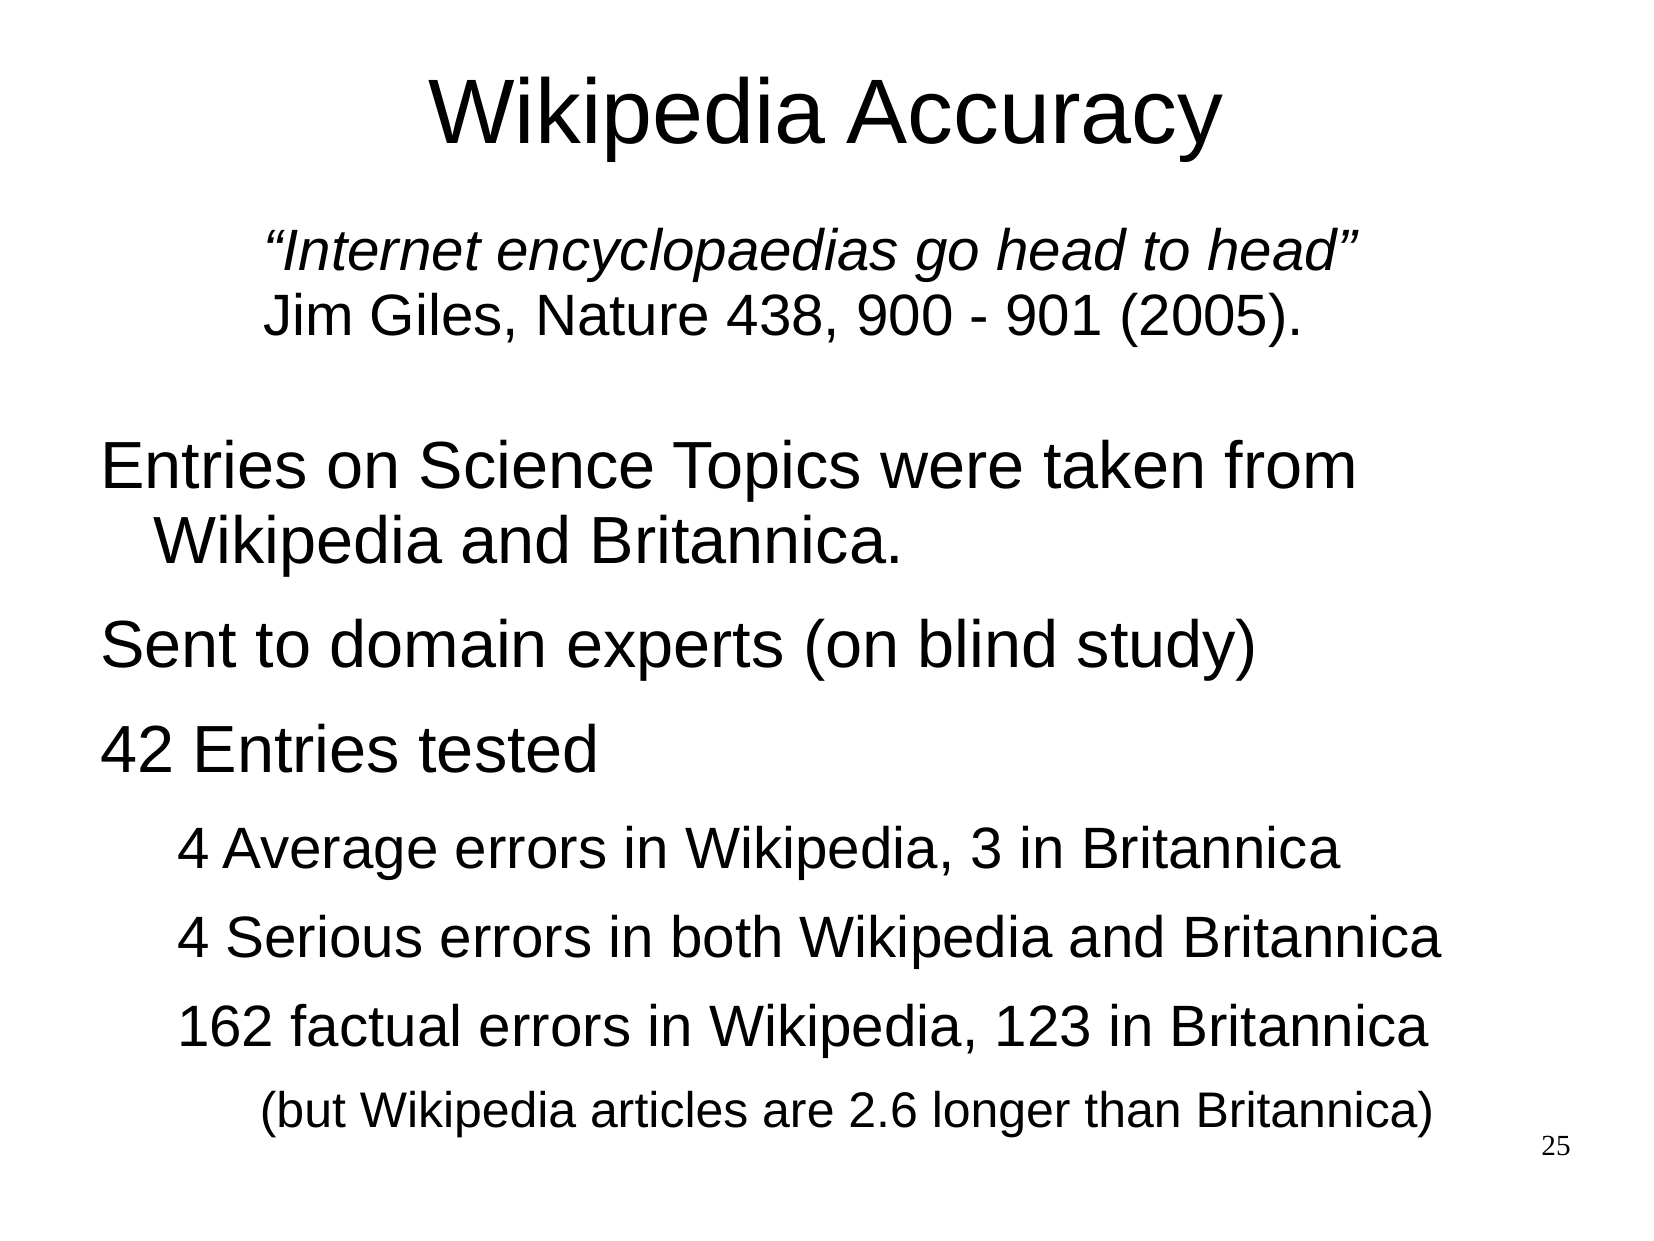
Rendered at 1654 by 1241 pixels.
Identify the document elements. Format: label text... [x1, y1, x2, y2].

list Entries on Science Topics were taken from Wikipedia and Britannica. Sent to domain experts (on blind study) 42 Entries tested 4 Average errors in Wikipedia, 3 in Britannica 4 Serious errors in both Wikipedia and Britannica 162 factual errors in Wikipedia, 123 in Britannica (but Wikipedia articles are 2.6 longer than Britannica) [82, 428, 1571, 1138]
text_box “Internet encyclopaedias go head to head” Jim Giles, Nature 438, 900 - 901 (2005). [248, 209, 1449, 428]
title Wikipedia Accuracy [82, 8, 1571, 216]
